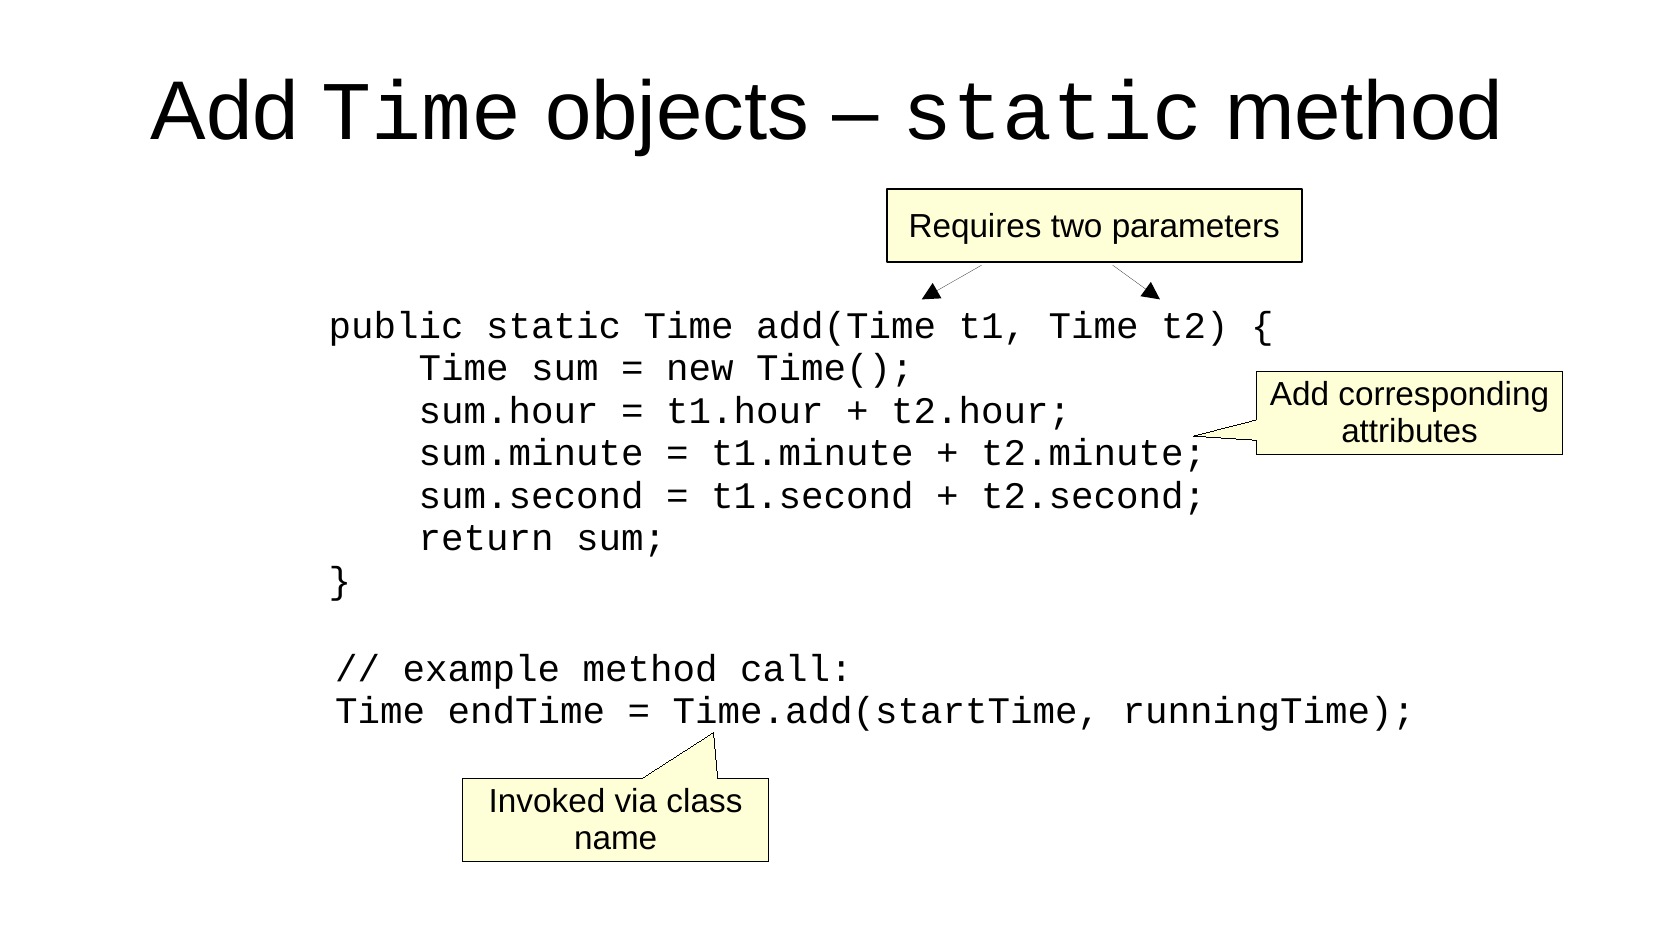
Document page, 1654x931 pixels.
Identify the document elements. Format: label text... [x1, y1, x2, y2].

title Add Time objects – static method [82, 37, 1571, 193]
text_box Invoked via class name [462, 732, 769, 862]
text_box Add corresponding attributes [1193, 371, 1563, 455]
text_box public static Time add(Time t1, Time t2) { Time sum = new Time(); sum.hour = t1.hour + t2.hour; sum.minute = t1.minute + t2.minute; sum.second = t1.second + t2.second; return sum; } [313, 299, 1336, 629]
text_box // example method call: Time endTime = Time.add(startTime, runningTime); [320, 642, 1431, 743]
text_box Requires two parameters [886, 189, 1302, 263]
